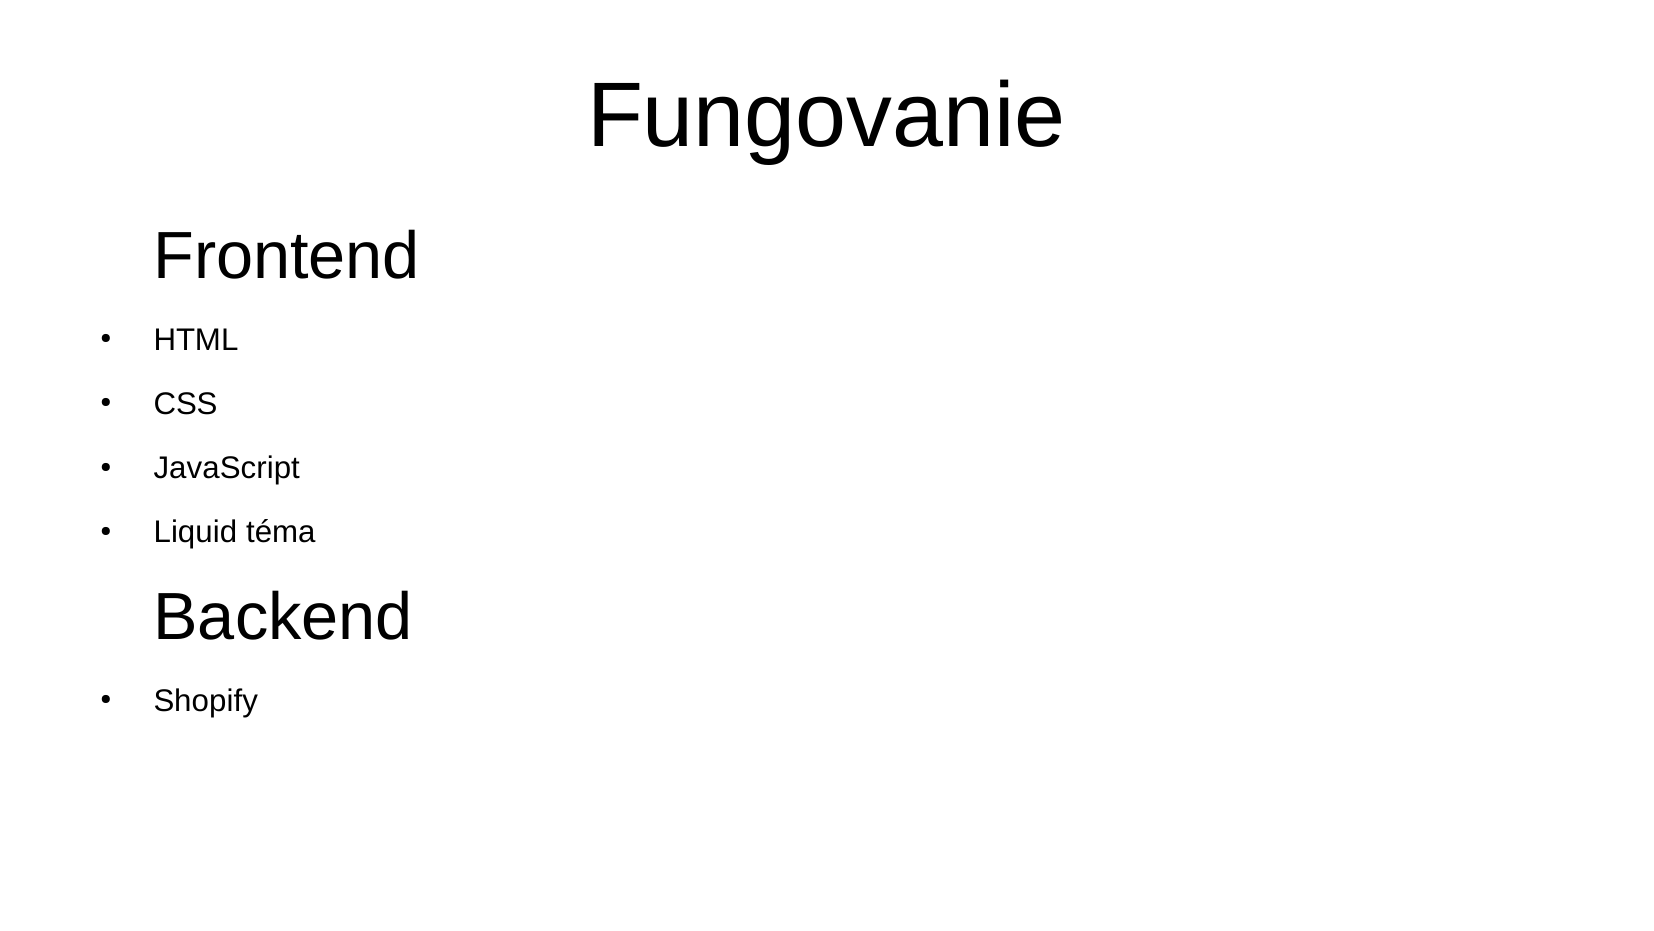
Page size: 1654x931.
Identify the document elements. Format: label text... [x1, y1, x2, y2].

list Frontend HTML CSS JavaScript Liquid téma Backend Shopify [82, 217, 1571, 758]
title Fungovanie [82, 37, 1571, 193]
